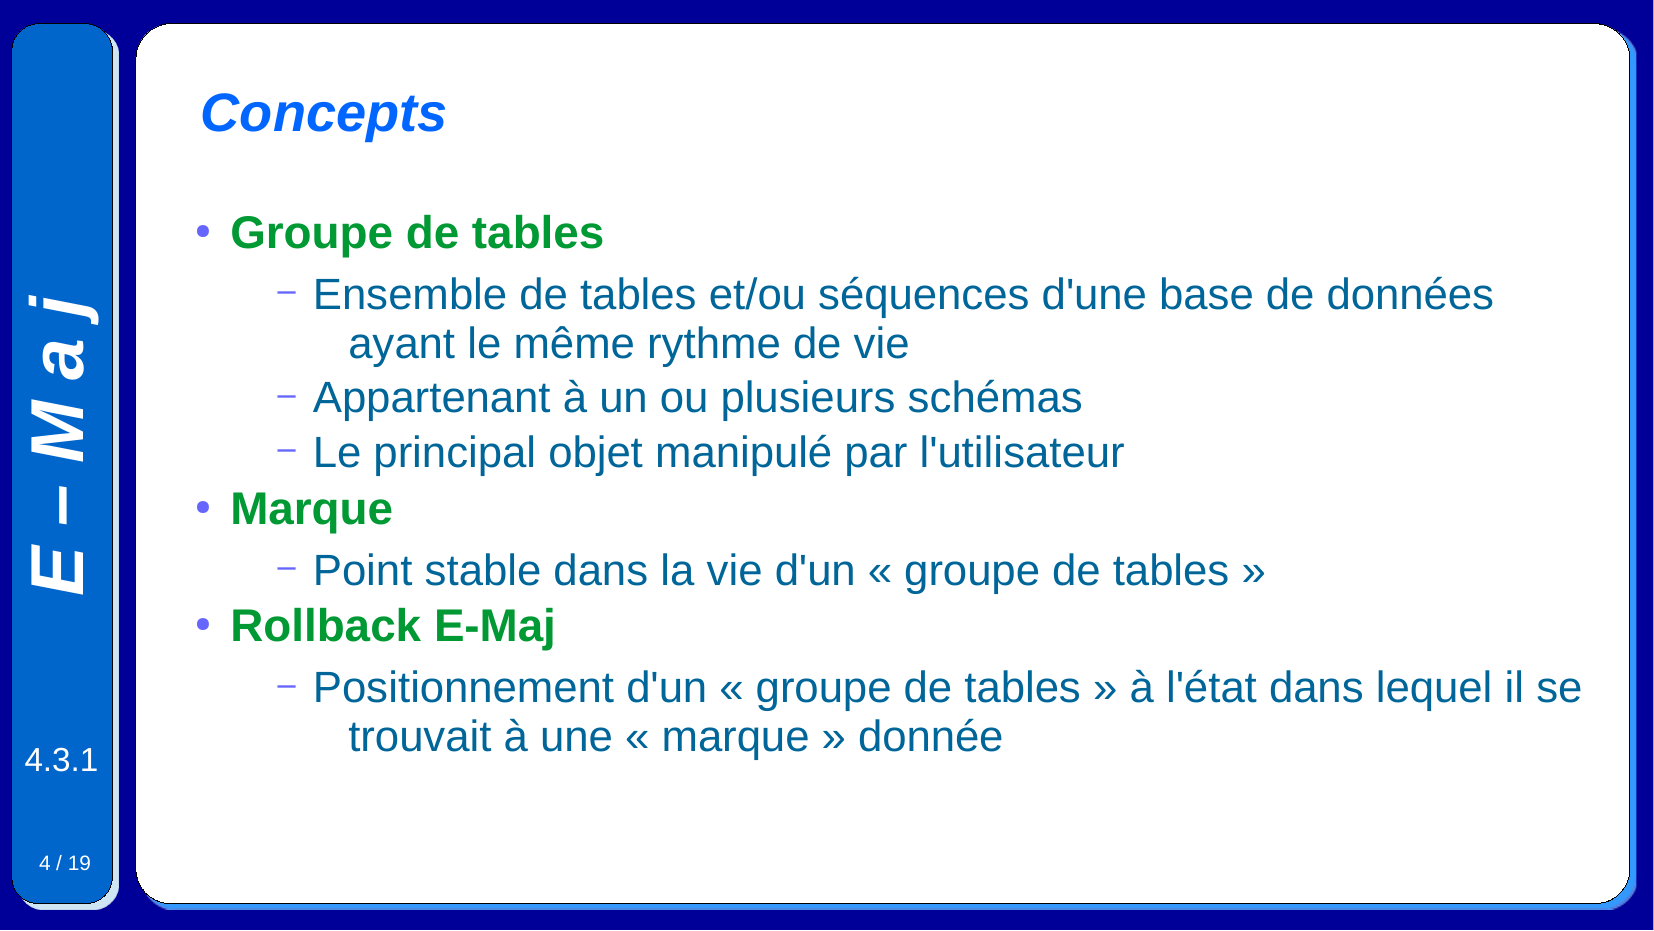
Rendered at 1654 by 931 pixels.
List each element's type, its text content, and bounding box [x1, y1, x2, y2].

title Concepts [200, 34, 1575, 191]
list Groupe de tables Ensemble de tables et/ou séquences d'une base de données ayant le même rythme de vie Appartenant à un ou plusieurs schémas Le principal objet manipulé par l'utilisateur Marque Point stable dans la vie d'un « groupe de tables » Rollback E-Maj Positionnement d'un « groupe de tables » à l'état dans lequel il se trouvait à une « marque » donnée [177, 206, 1587, 875]
